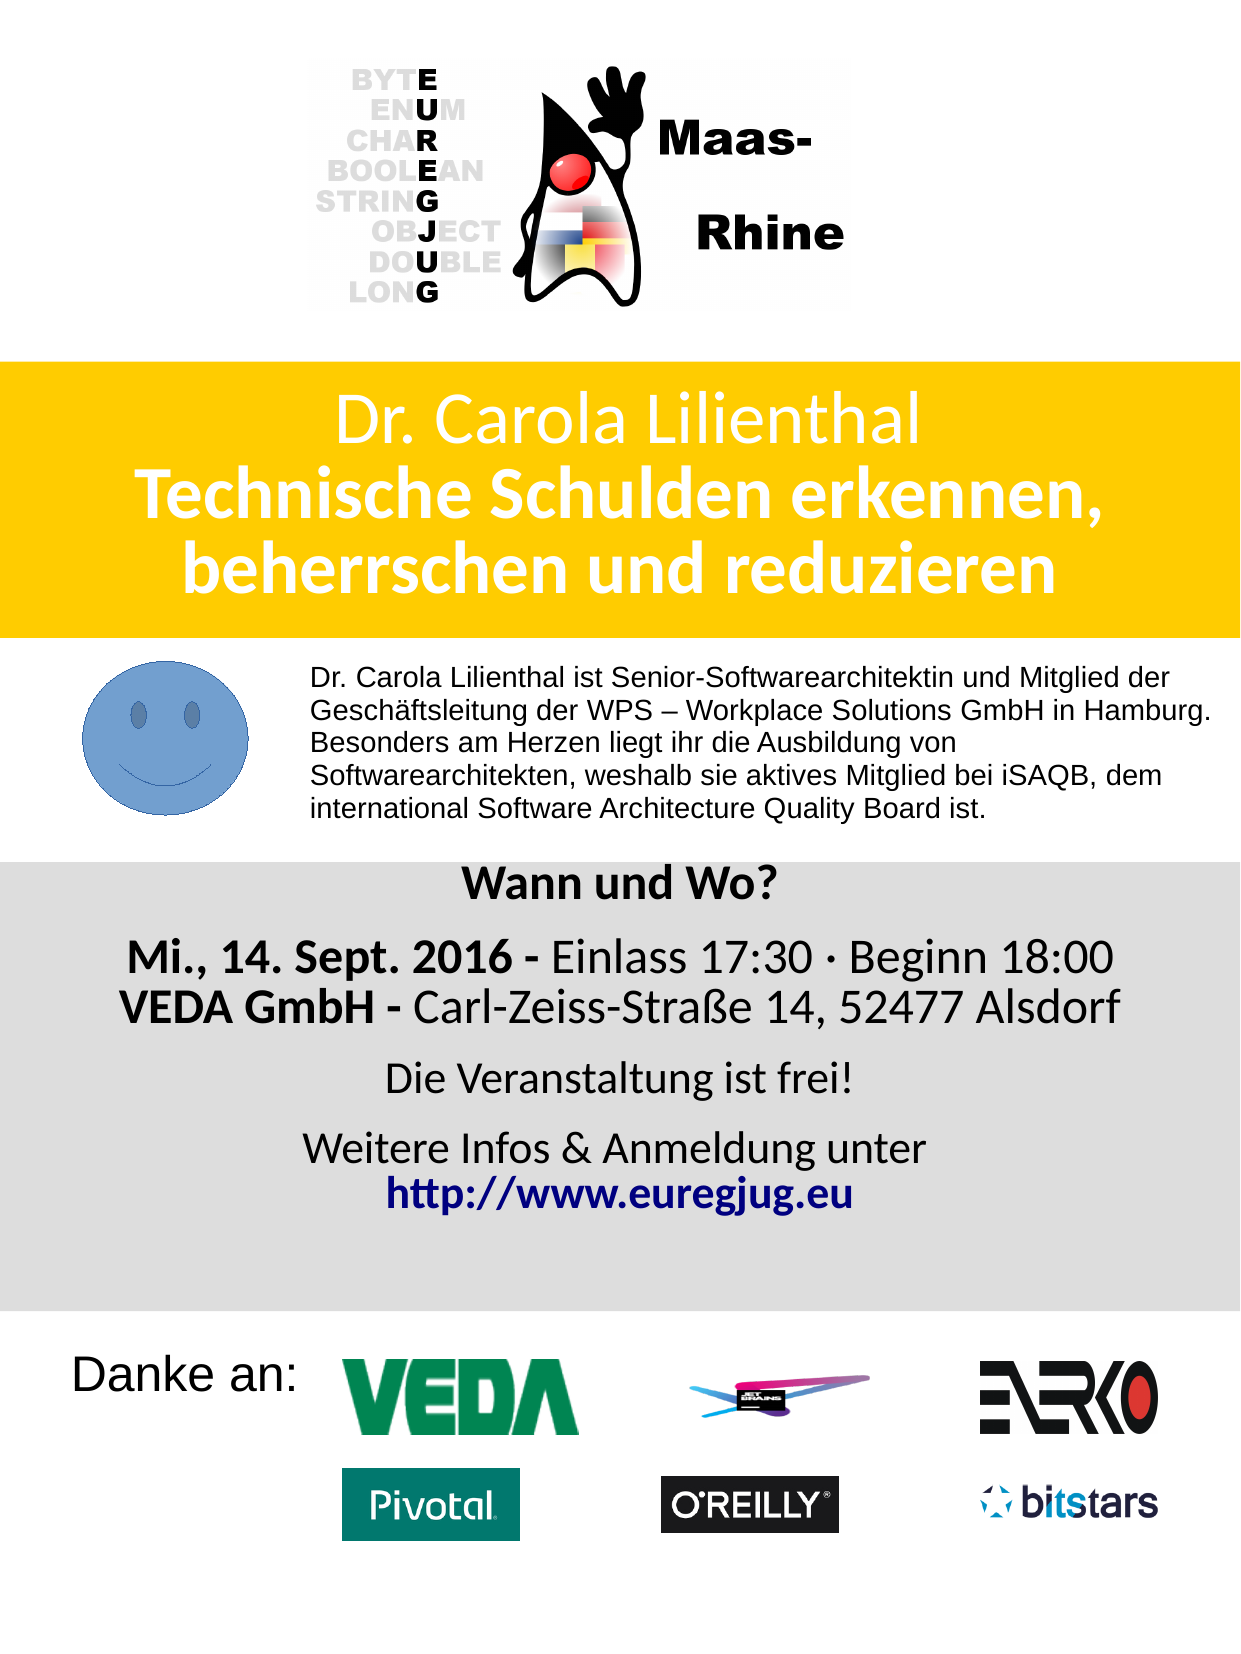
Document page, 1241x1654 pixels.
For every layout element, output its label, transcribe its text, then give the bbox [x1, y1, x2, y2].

picture [307, 58, 851, 311]
list Wann und Wo? Mi., 14. Sept. 2016 - Einlass 17:30 · Beginn 18:00 VEDA GmbH - Carl-Zeiss-Straße 14, 52477 Alsdorf Die Veranstaltung ist frei! Weitere Infos & Anmeldung unter http://www.euregjug.eu [0, 862, 1241, 1312]
picture [342, 1468, 520, 1541]
text_box [82, 661, 249, 816]
list Danke an: [70, 1346, 343, 1477]
text_box Dr. Carola Lilienthal ist Senior-Softwarearchitektin und Mitglied der Geschäftsleitung der WPS – Workplace Solutions GmbH in Hamburg. Besonders am Herzen liegt ihr die Ausbildung von Softwarearchitekten, weshalb sie aktives Mitglied bei iSAQB, dem international Software Architecture Quality Board ist. [295, 653, 1229, 898]
picture [661, 1476, 839, 1533]
picture [342, 1359, 579, 1436]
picture [980, 1361, 1158, 1434]
picture [661, 1372, 898, 1423]
picture [980, 1484, 1158, 1524]
title Dr. Carola Lilienthal Technische Schulden erkennen, beherrschen und reduzieren [0, 361, 1241, 638]
